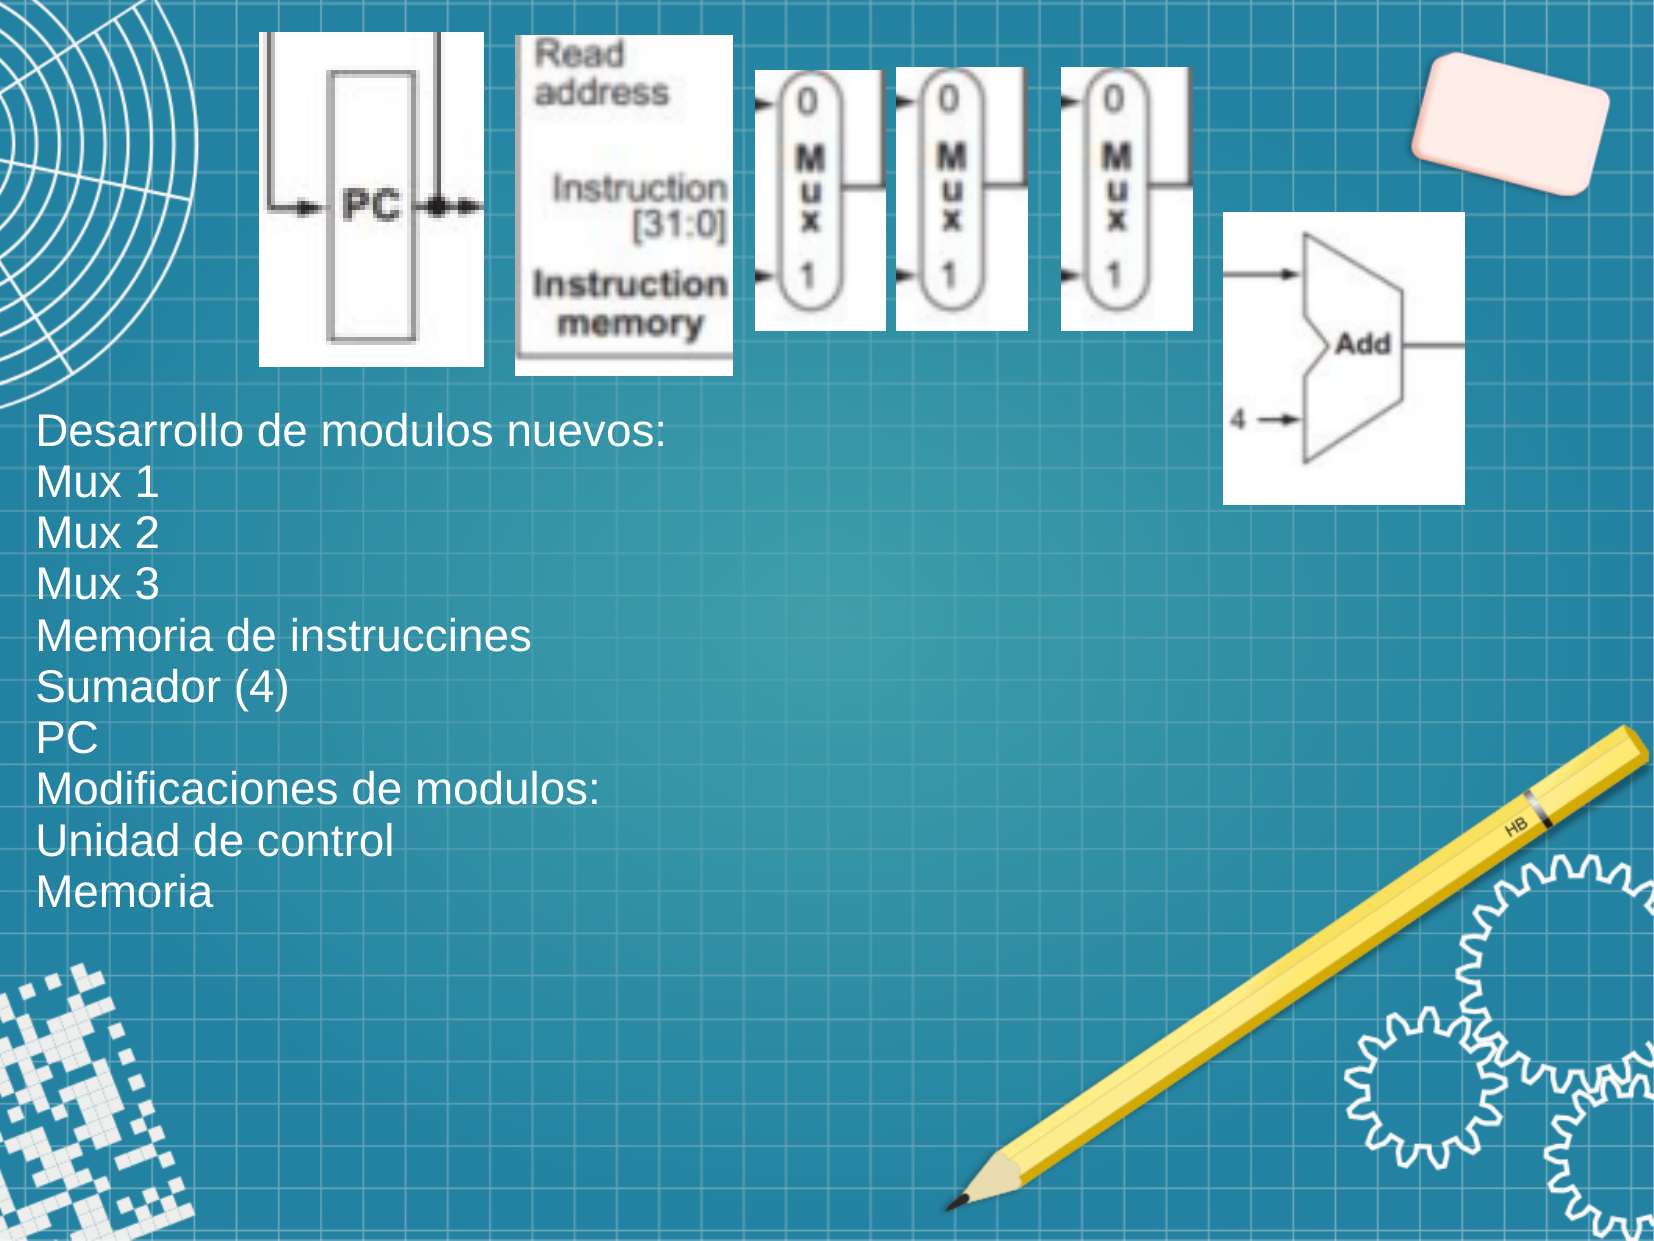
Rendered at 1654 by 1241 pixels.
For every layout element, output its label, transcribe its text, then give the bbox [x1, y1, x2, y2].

title Desarrollo de modulos nuevos: Mux 1 Mux 2 Mux 3 Memoria de instruccines Sumador (4) PC Modificaciones de modulos: Unidad de control Memoria [35, 404, 721, 969]
picture [0, 0, 1654, 1241]
